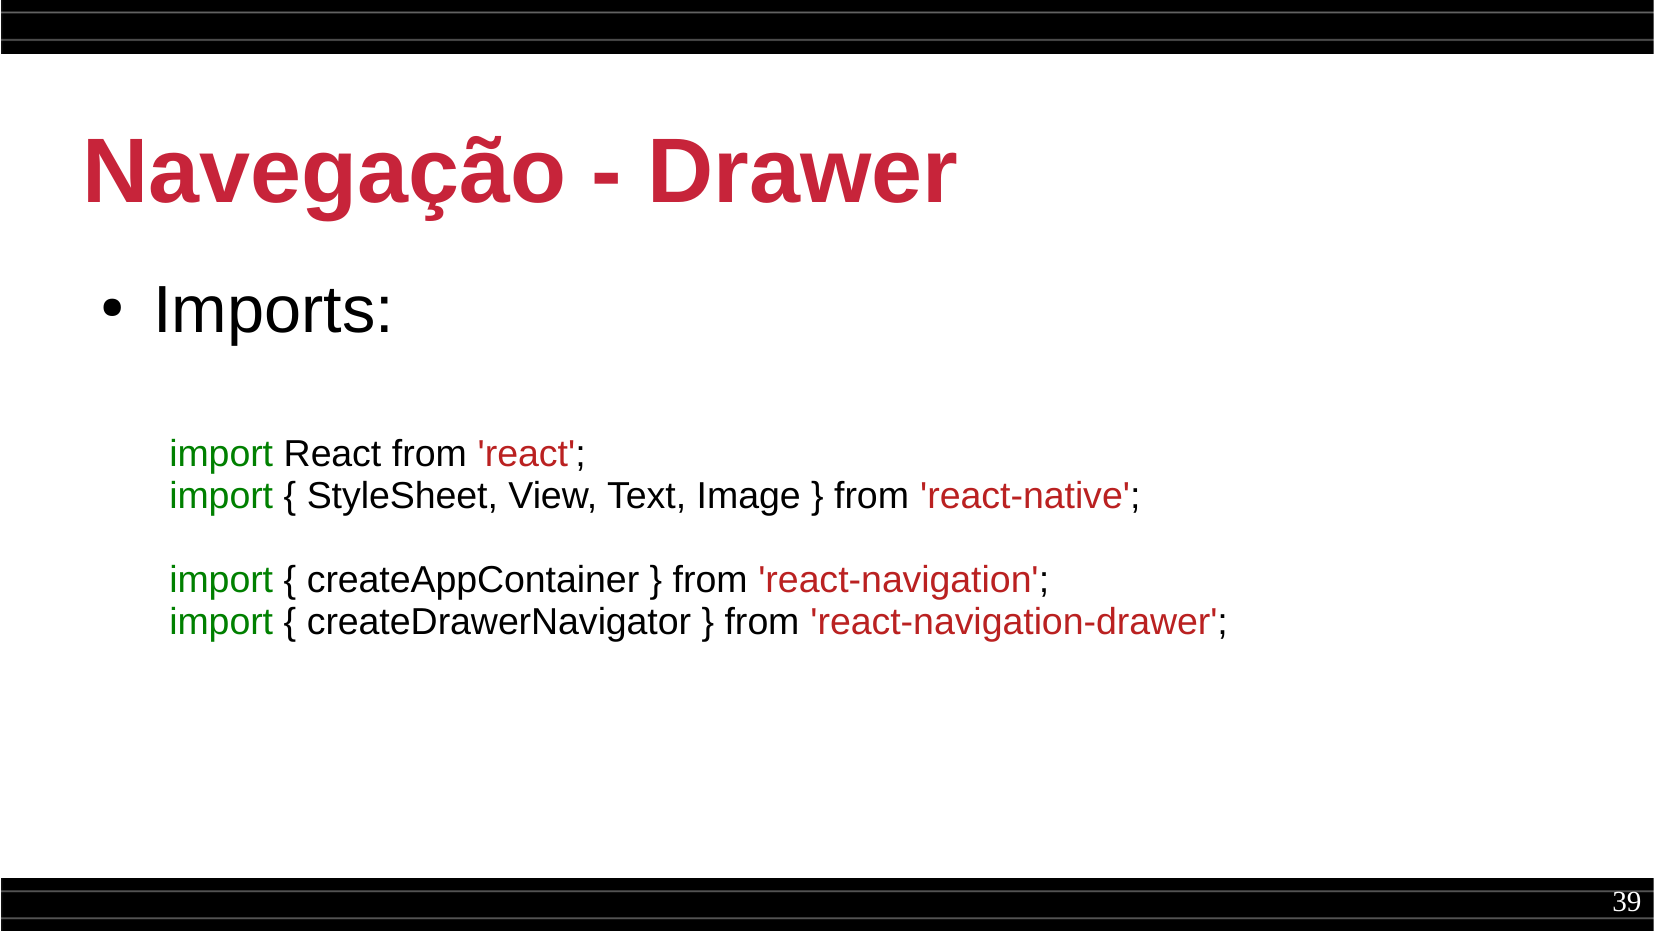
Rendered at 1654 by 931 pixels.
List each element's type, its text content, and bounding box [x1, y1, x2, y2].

text_box import React from 'react'; import { StyleSheet, View, Text, Image } from 'react-native'; import { createAppContainer } from 'react-navigation'; import { createDrawerNavigator } from 'react-navigation-drawer'; [116, 419, 1189, 728]
list Imports: [82, 271, 1571, 758]
picture [1, 0, 1654, 54]
text_box import React from 'react'; import { StyleSheet, View, Text, Image } from 'react-native'; import { createAppContainer } from 'react-navigation'; import { createDrawerNavigator } from 'react-navigation-drawer'; [154, 425, 1345, 692]
picture [1, 878, 1654, 931]
title Navegação - Drawer [82, 92, 1571, 249]
